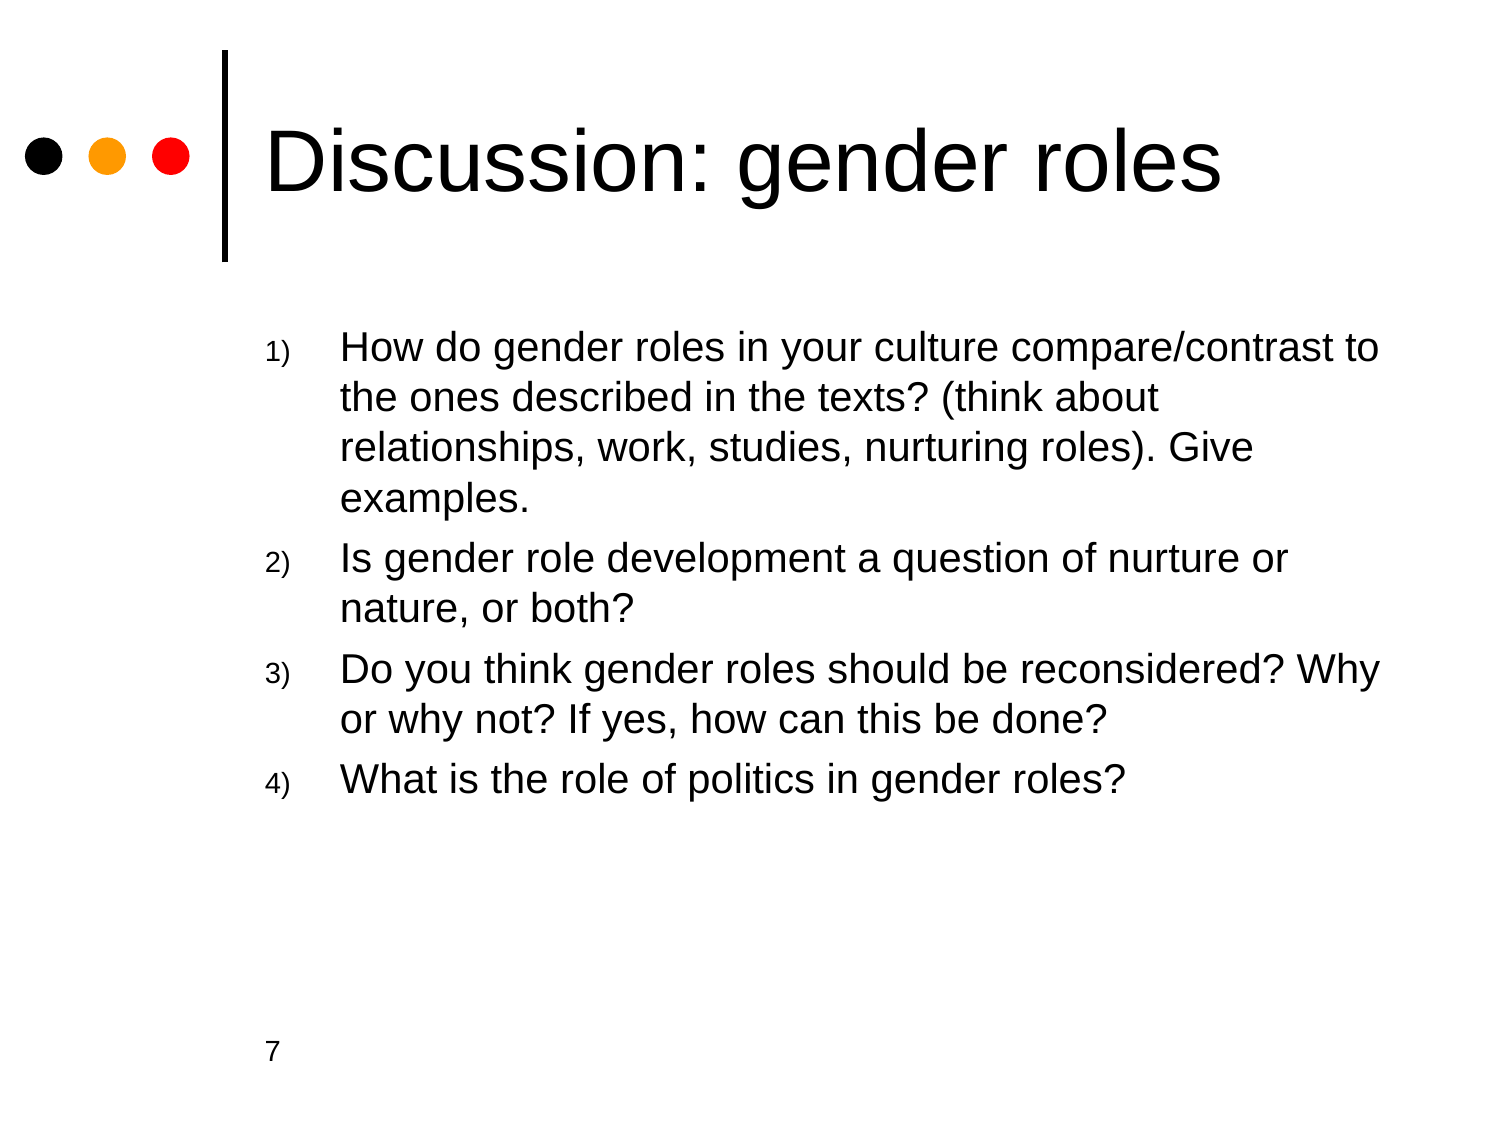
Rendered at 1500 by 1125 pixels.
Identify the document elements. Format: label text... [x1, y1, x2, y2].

text_box <number> [249, 1025, 463, 1101]
list How do gender roles in your culture compare/contrast to the ones described in the texts? (think about relationships, work, studies, nurturing roles). Give examples. Is gender role development a question of nurture or nature, or both? Do you think gender roles should be reconsidered? Why or why not? If yes, how can this be done? What is the role of politics in gender roles? [249, 312, 1401, 988]
title Discussion: gender roles [249, 31, 1401, 282]
